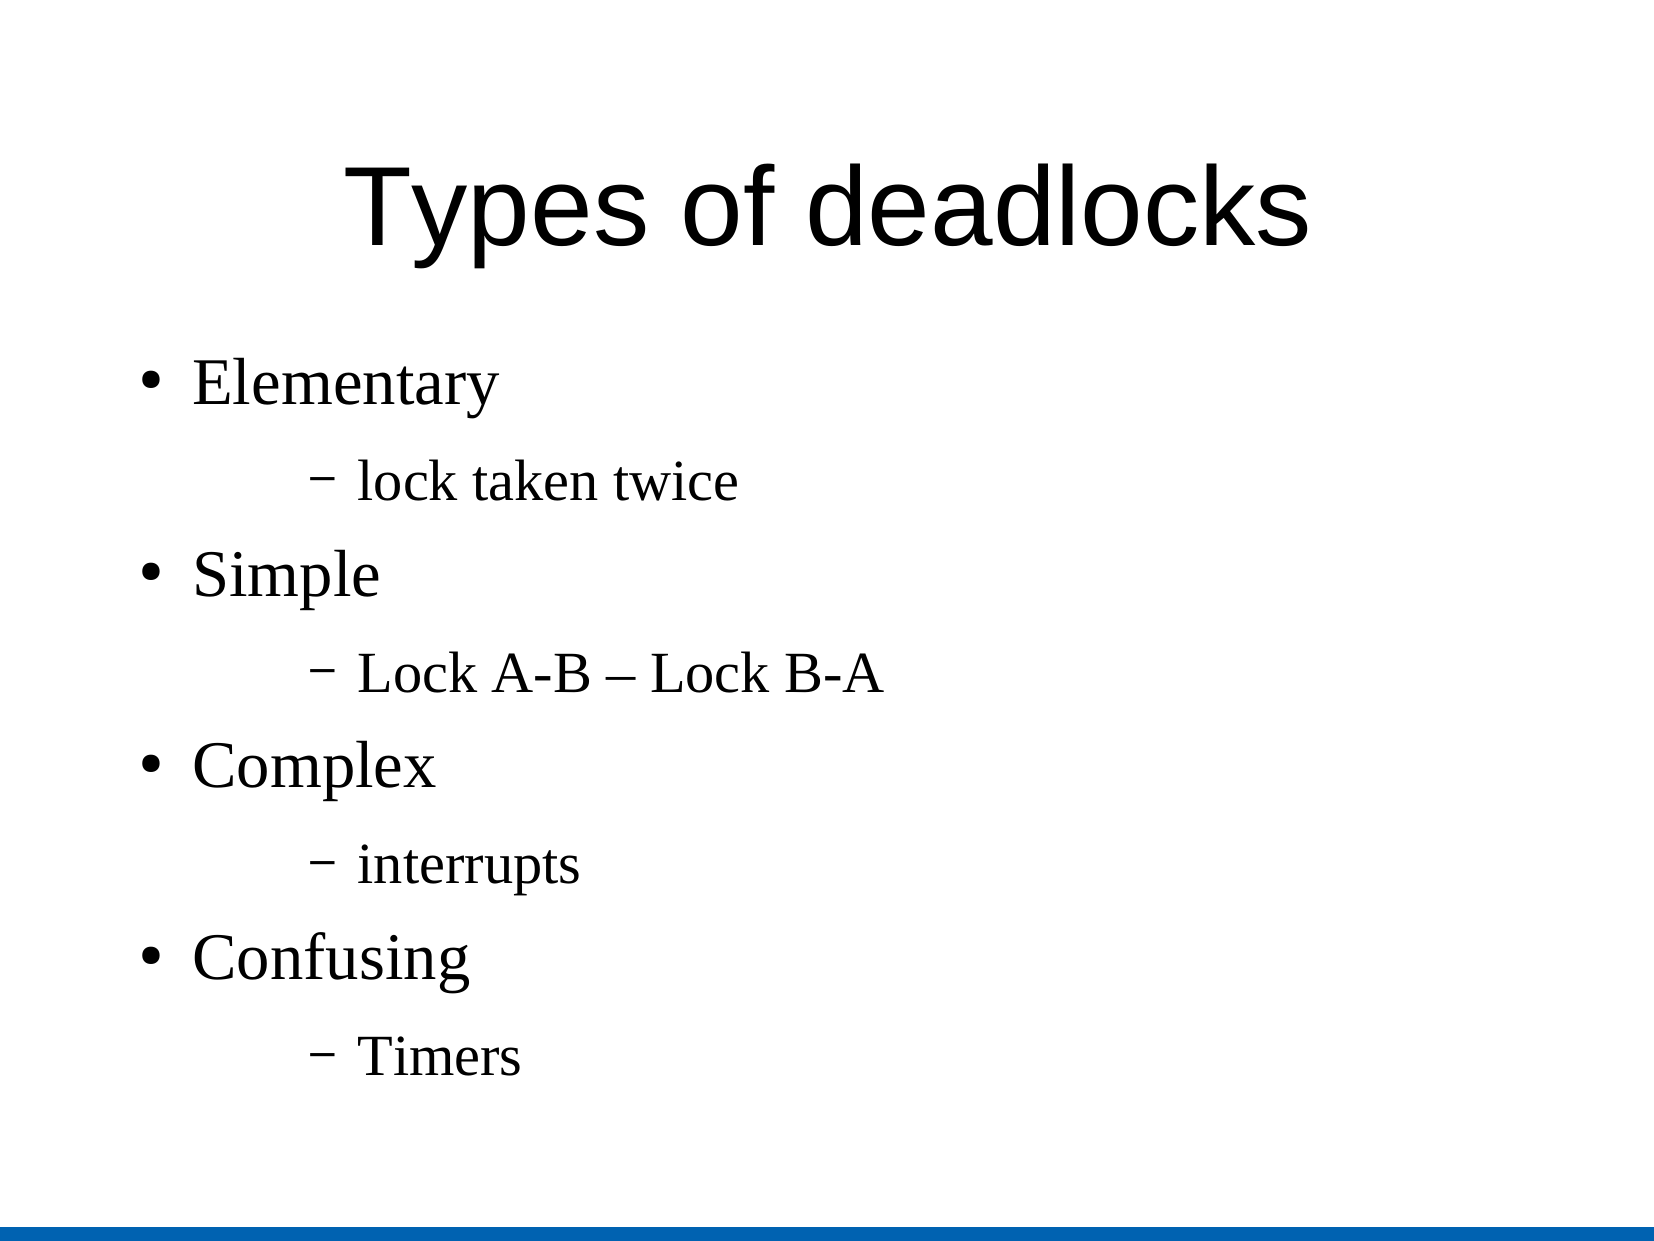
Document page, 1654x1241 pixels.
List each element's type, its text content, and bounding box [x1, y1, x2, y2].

title Types of deadlocks [121, 110, 1534, 303]
list Elementary lock taken twice Simple Lock A-B – Lock B-A Complex interrupts Confusing Timers [121, 344, 1534, 1139]
